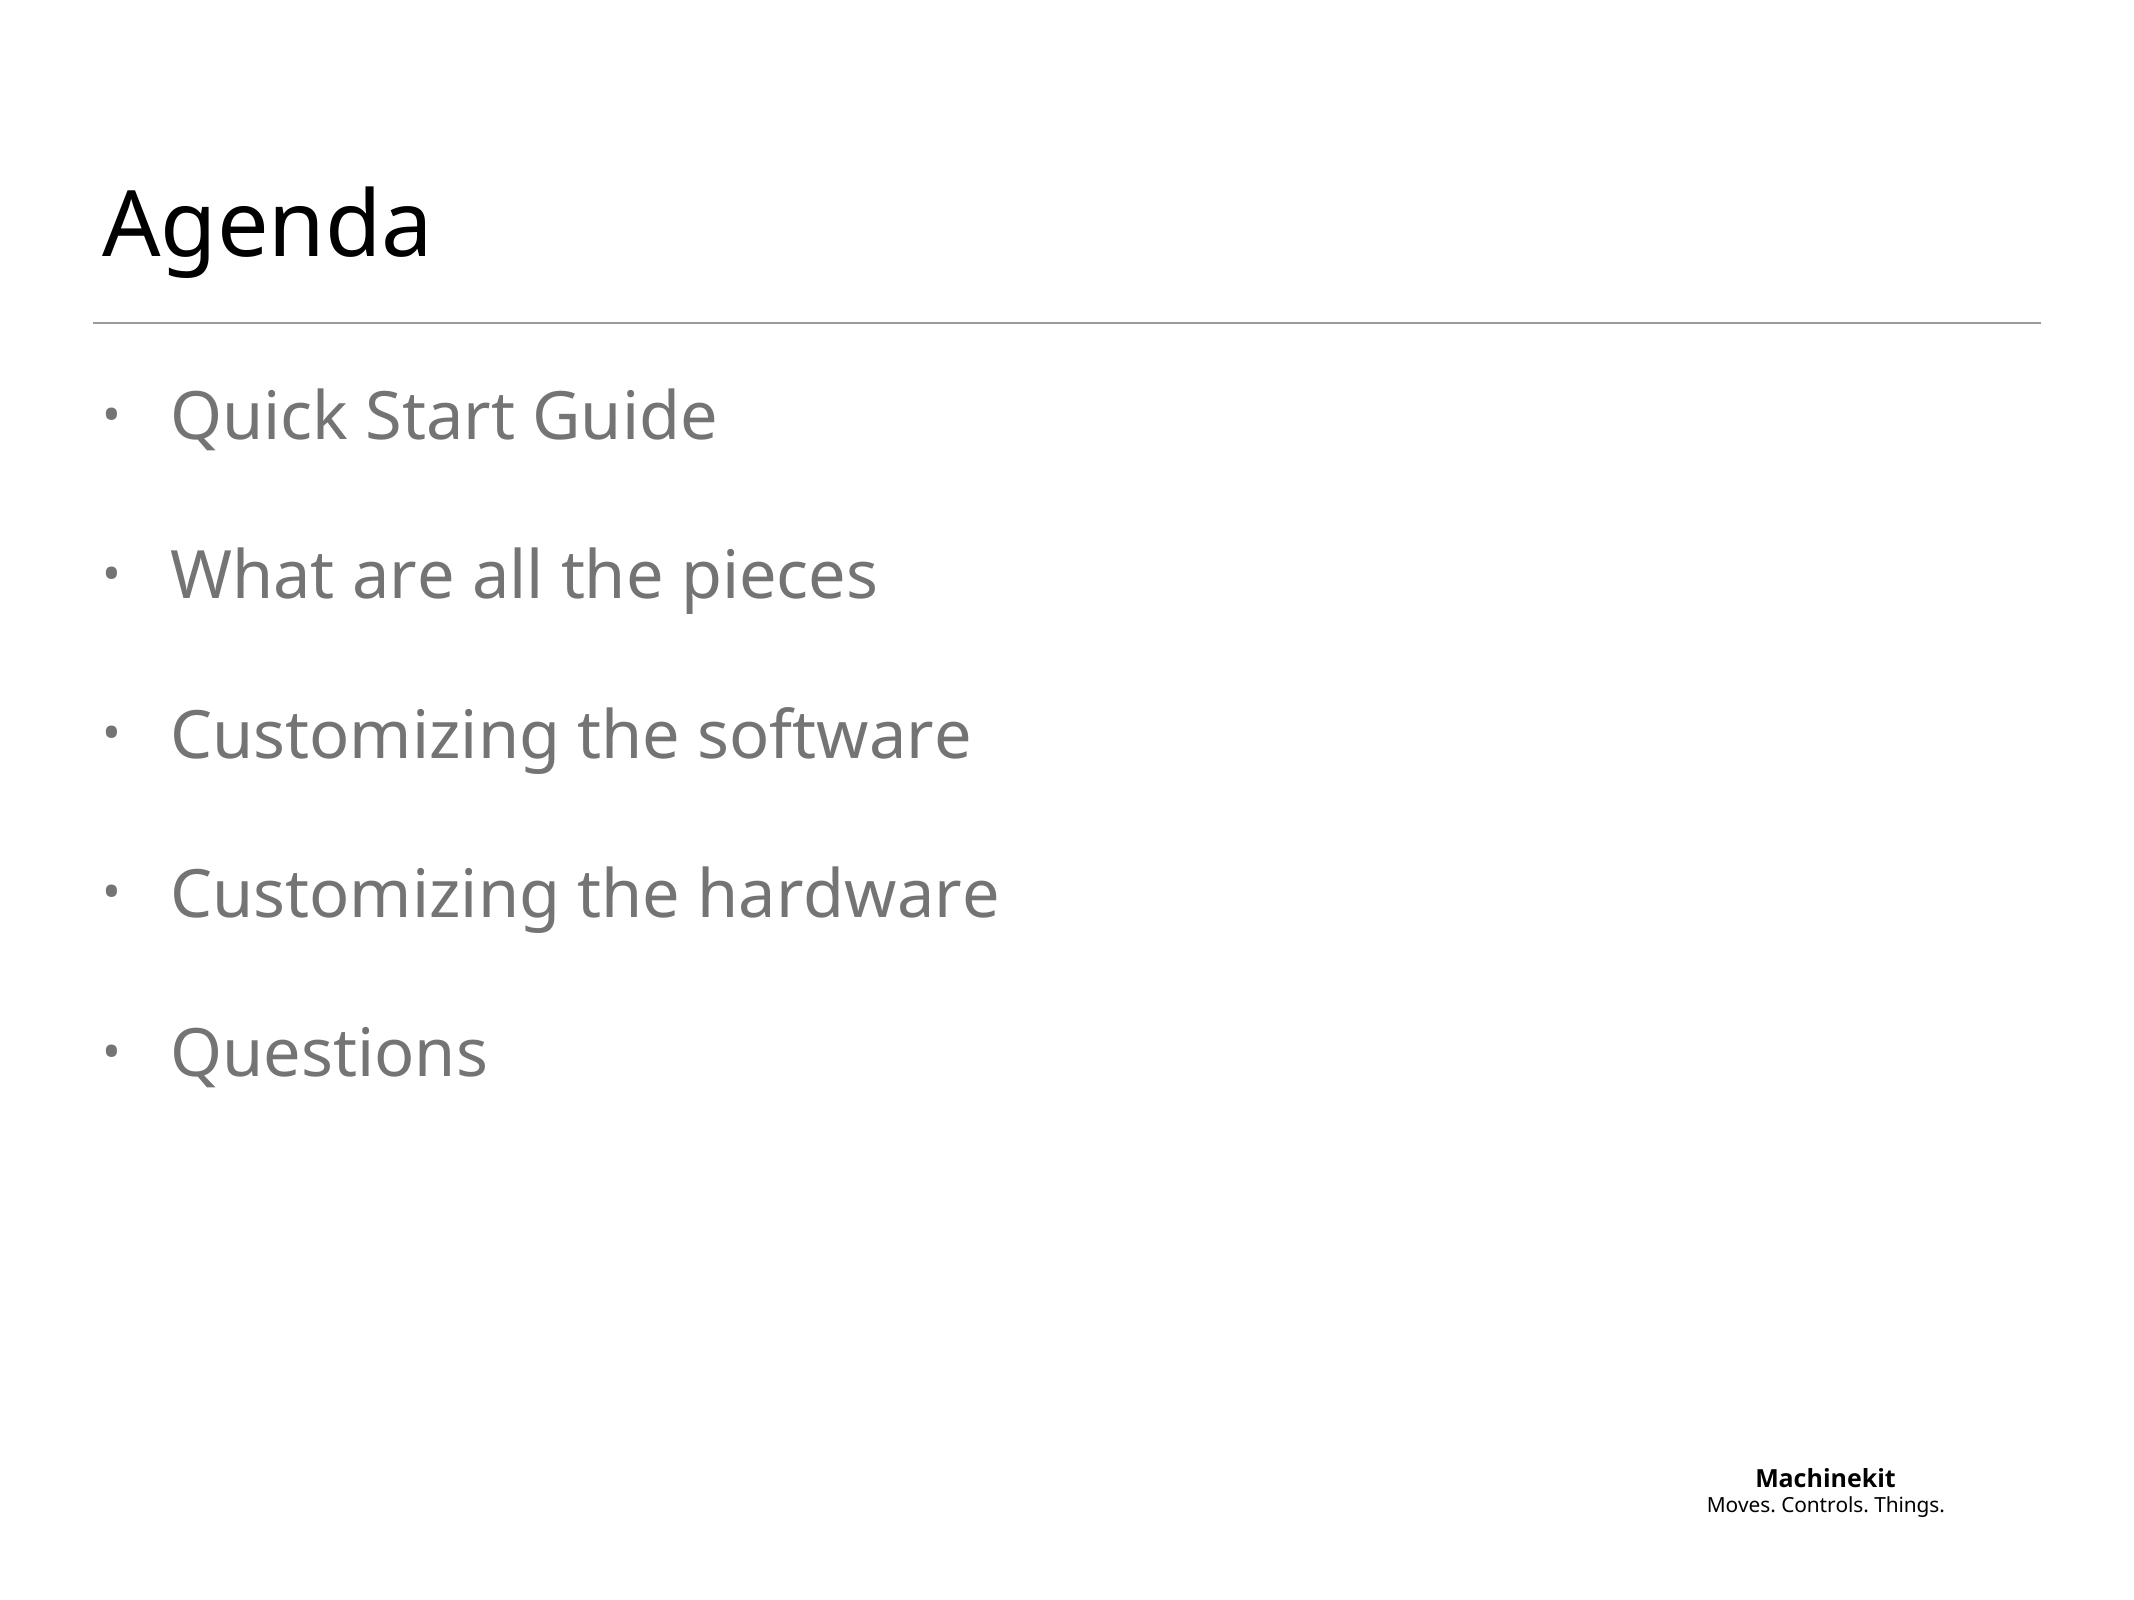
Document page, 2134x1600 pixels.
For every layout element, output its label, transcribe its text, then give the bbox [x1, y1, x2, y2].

list Quick Start Guide What are all the pieces Customizing the software Customizing the hardware Questions [93, 364, 2040, 1459]
title Agenda [93, 54, 2040, 284]
